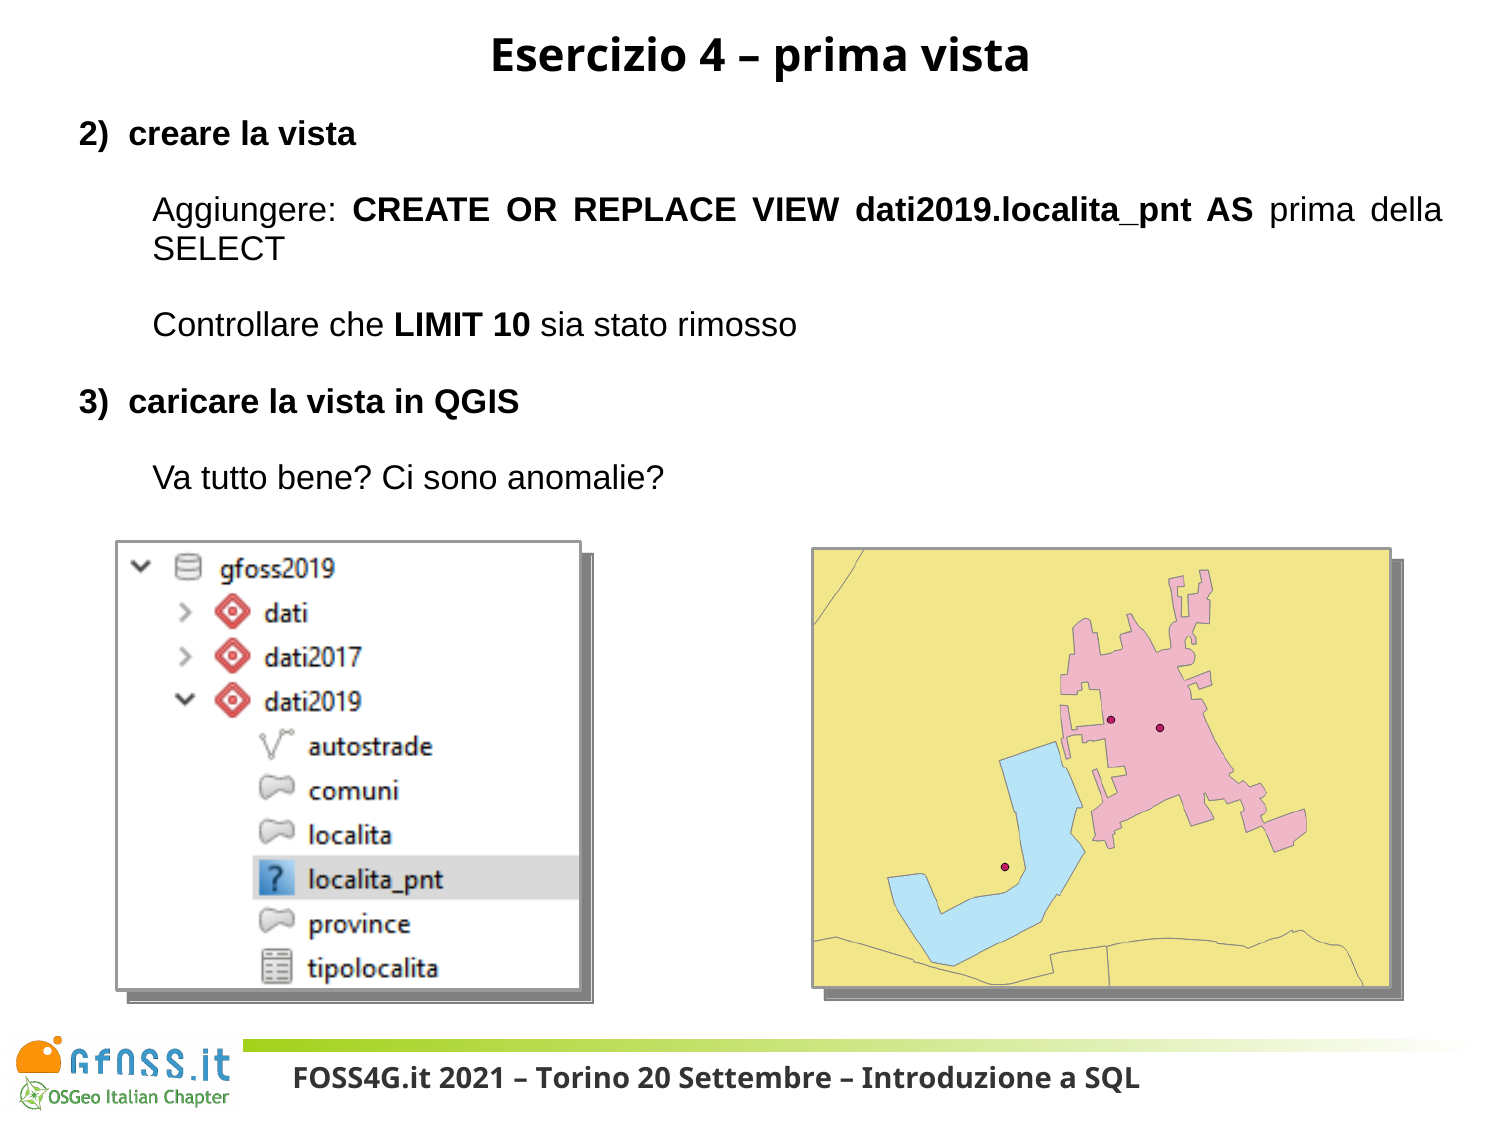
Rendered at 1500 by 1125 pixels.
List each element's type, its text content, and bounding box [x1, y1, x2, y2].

title Esercizio 4 – prima vista [21, 26, 1500, 82]
picture [814, 549, 1389, 986]
picture [2, 1027, 243, 1118]
picture [118, 543, 579, 989]
text_box 2) creare la vista Aggiungere: CREATE OR REPLACE VIEW dati2019.localita_pnt AS prima della SELECT Controllare che LIMIT 10 sia stato rimosso 3) caricare la vista in QGIS Va tutto bene? Ci sono anomalie? [64, 106, 1458, 581]
